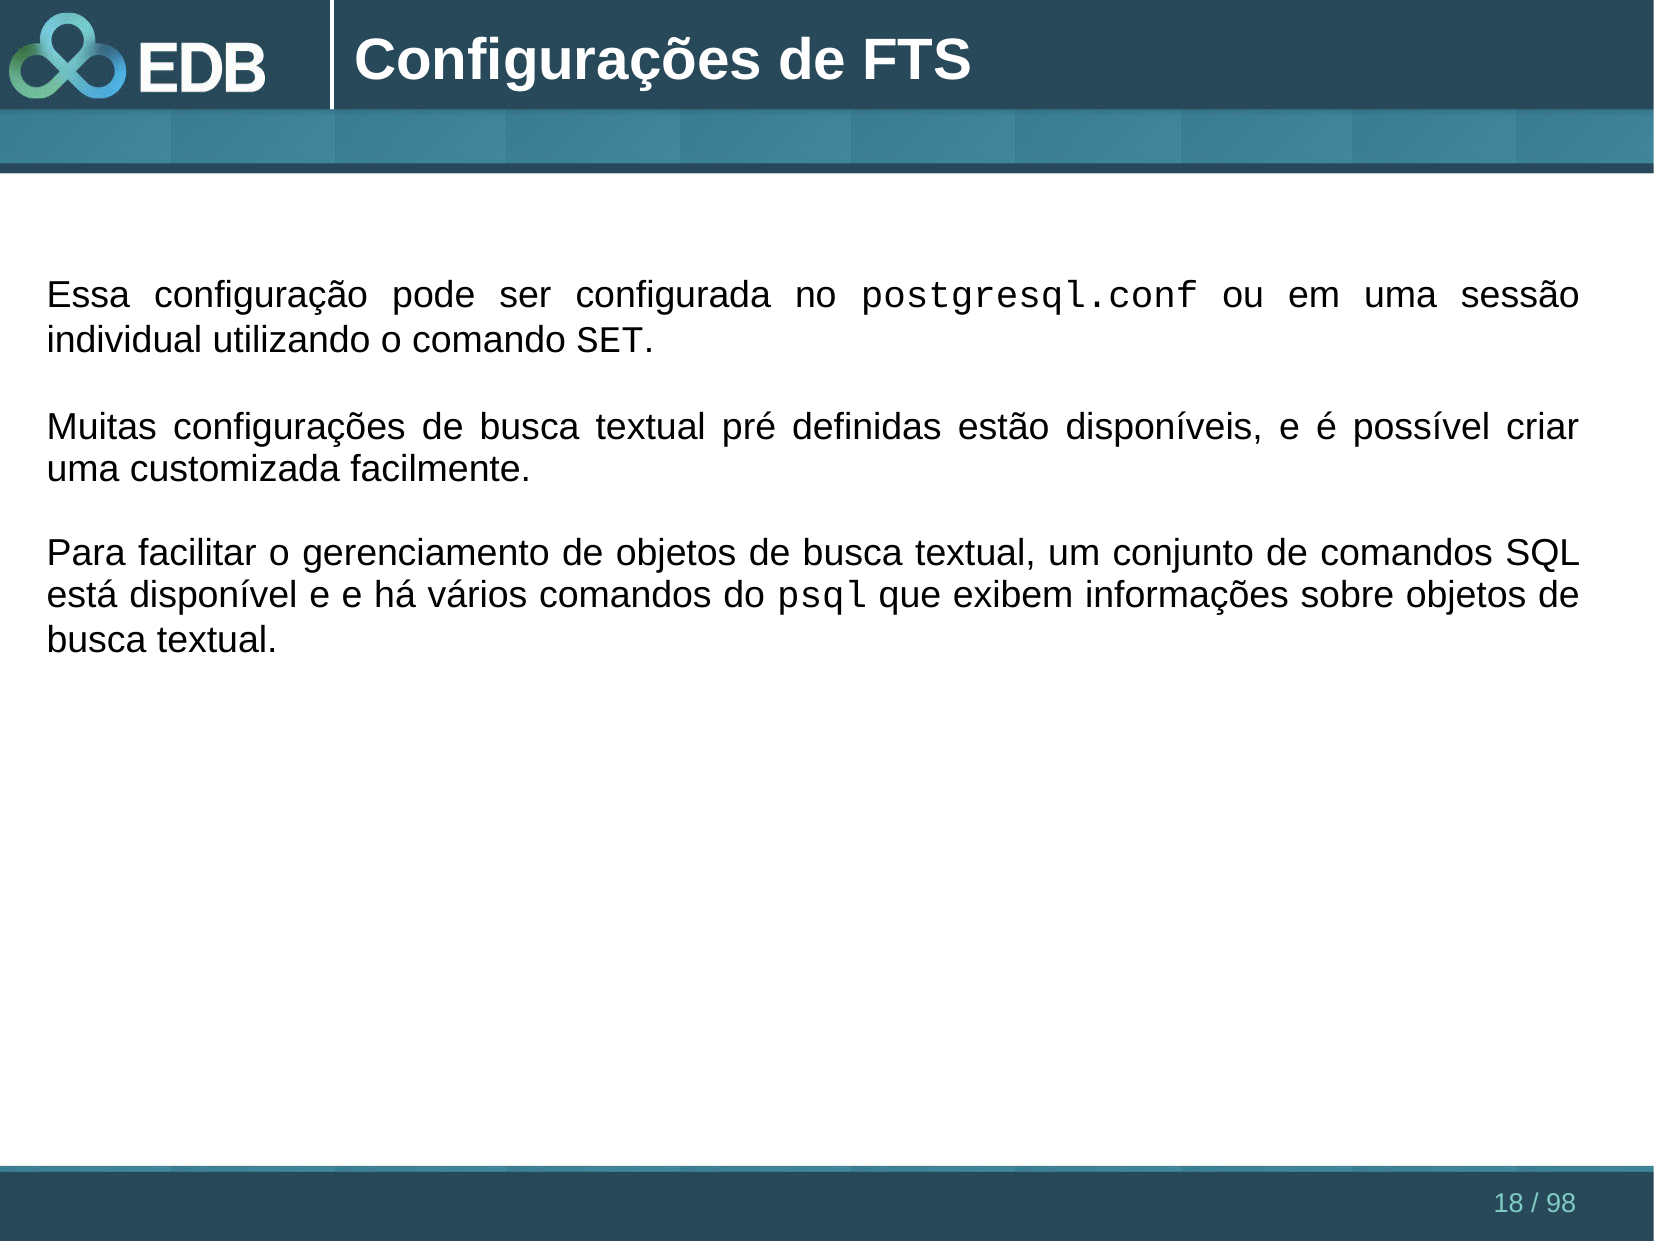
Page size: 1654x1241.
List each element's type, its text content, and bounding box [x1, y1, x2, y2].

text_box Essa configuração pode ser configurada no postgresql.conf ou em uma sessão individual utilizando o comando SET. Muitas configurações de busca textual pré definidas estão disponíveis, e é possível criar uma customizada facilmente. Para facilitar o gerenciamento de objetos de busca textual, um conjunto de comandos SQL está disponível e e há vários comandos do psql que exibem informações sobre objetos de busca textual. [31, 265, 1595, 669]
title Configurações de FTS [354, 0, 1625, 125]
picture [0, 0, 1654, 1241]
